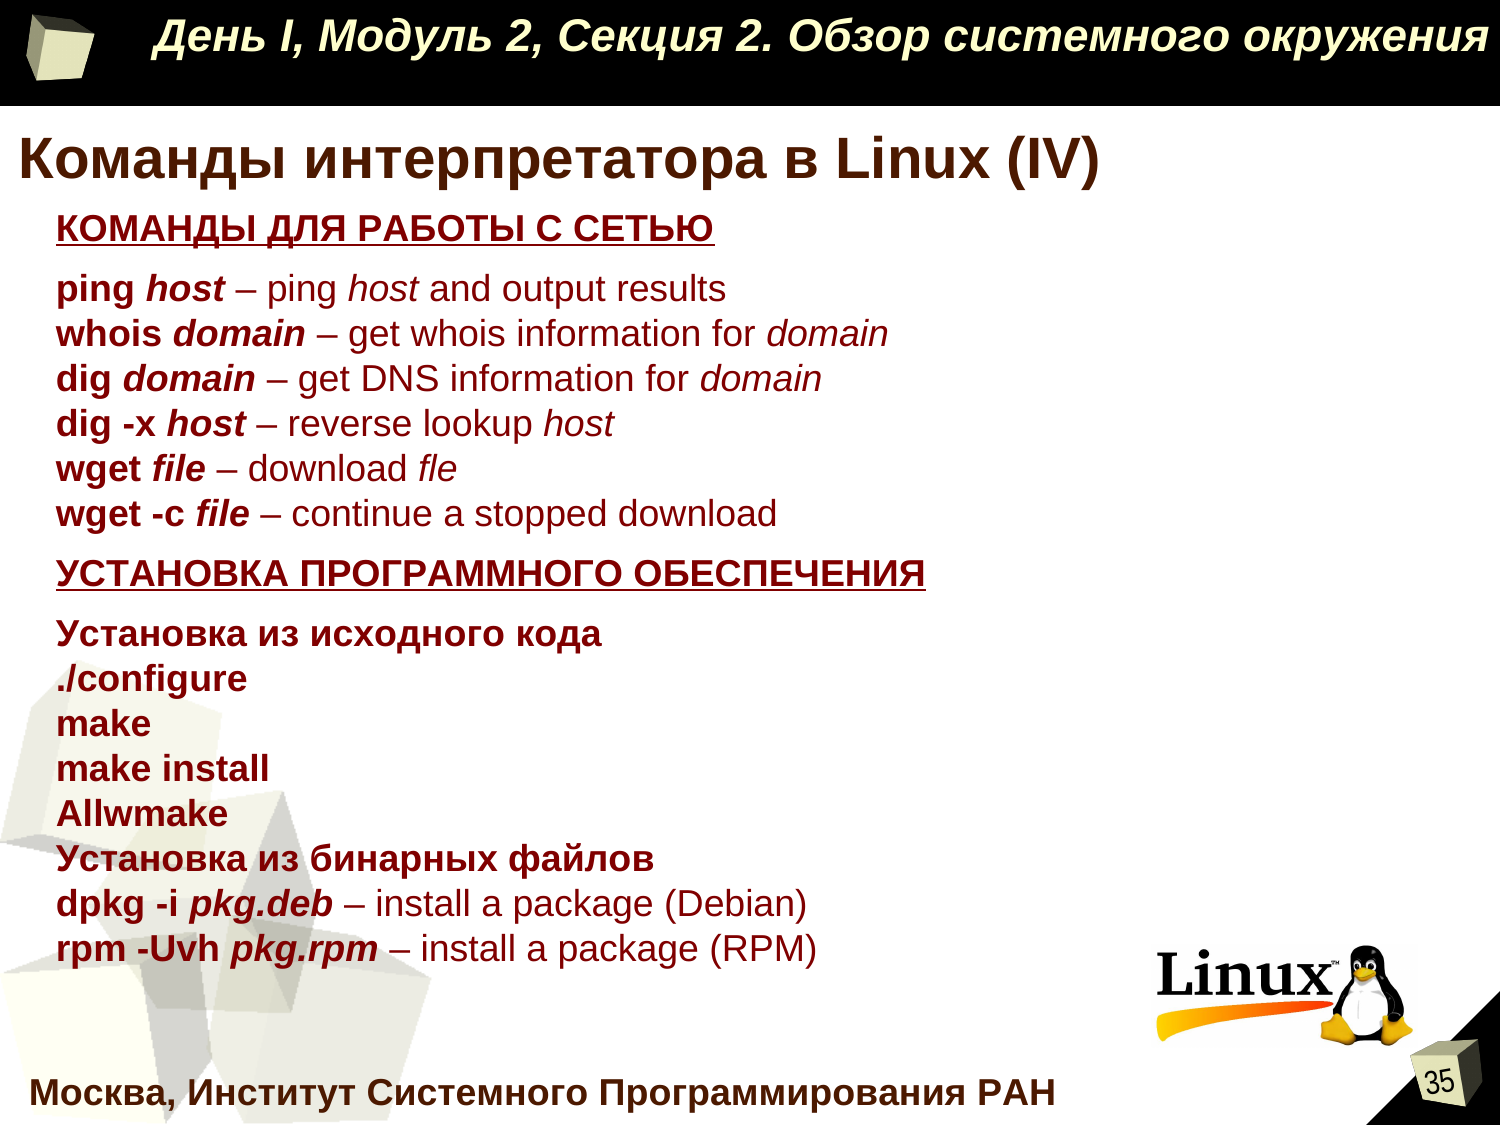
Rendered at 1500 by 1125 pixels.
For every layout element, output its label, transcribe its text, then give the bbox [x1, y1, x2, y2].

text_box КОМАНДЫ ДЛЯ РАБОТЫ С СЕТЬЮ ping host – ping host and output results whois domain – get whois information for domain dig domain – get DNS information for domain dig -x host – reverse lookup host wget file – download fle wget -c file – continue a stopped download УСТАНОВКА ПРОГРАММНОГО ОБЕСПЕЧЕНИЯ Установка из исходного кода ./configure make make install Allwmake Установка из бинарных файлов dpkg -i pkg.deb – install a package (Debian) rpm -Uvh pkg.rpm – install a package (RPM) [41, 198, 1459, 977]
picture [0, 659, 433, 1125]
picture [1151, 944, 1418, 1048]
picture [423, 1088, 433, 1102]
text_box Команды интерпретатора в Linux (IV) [4, 112, 1500, 198]
